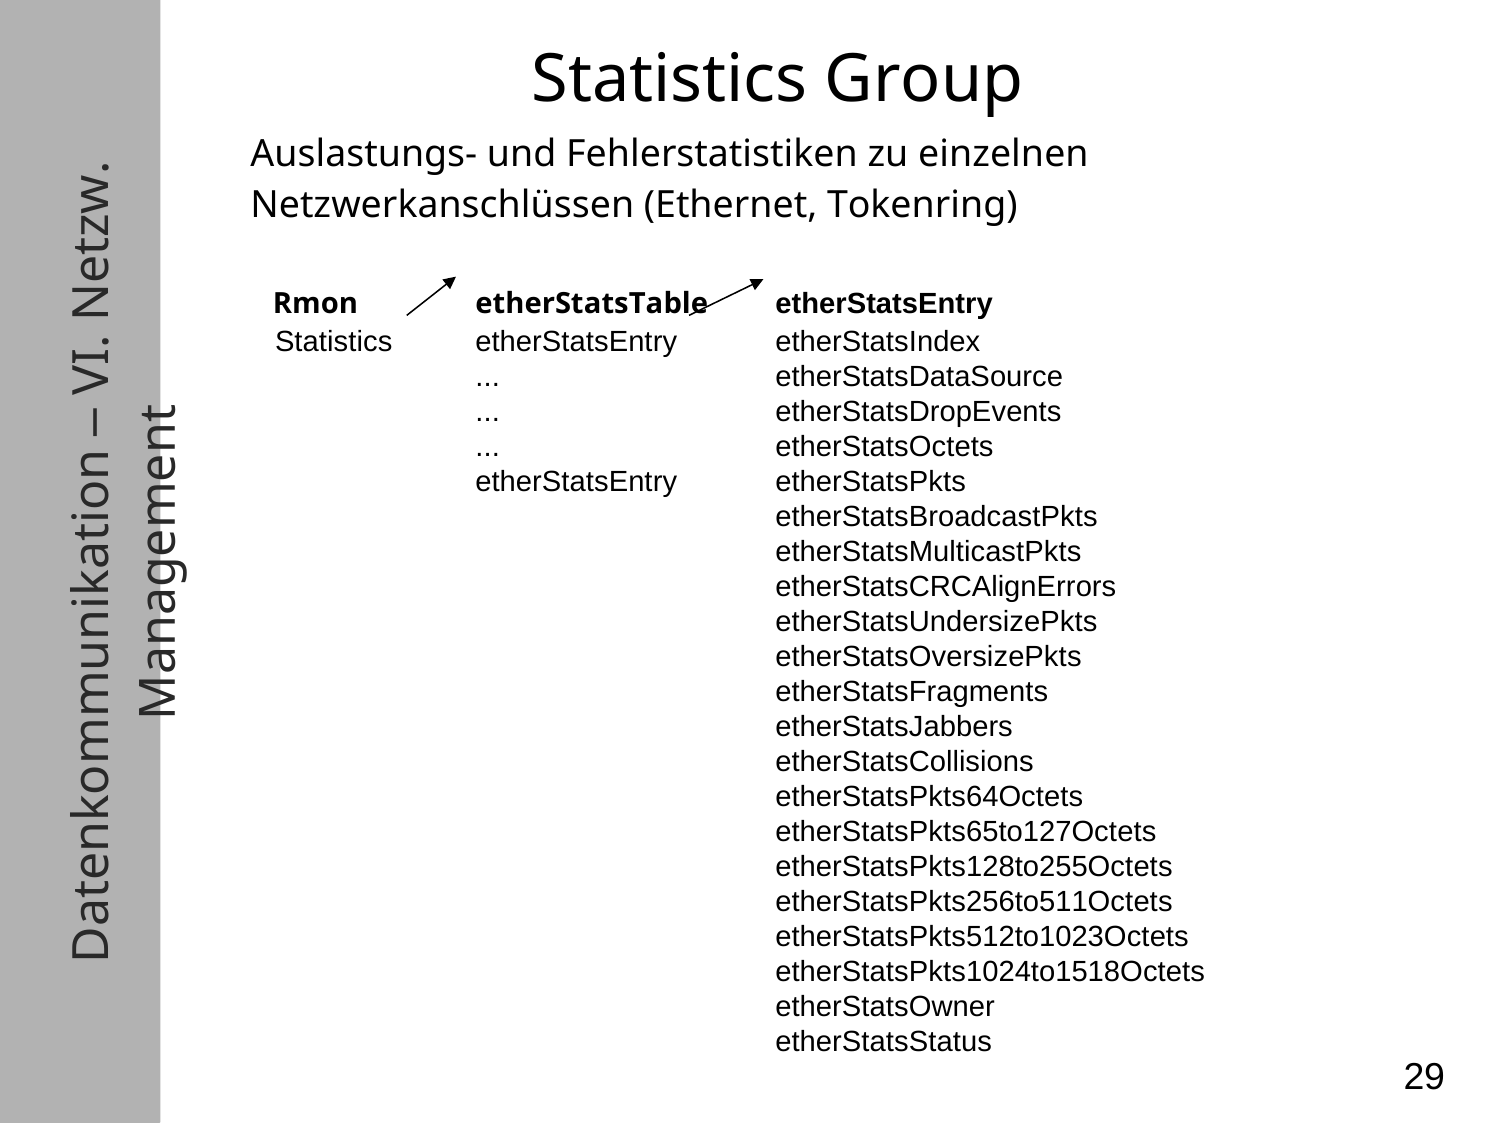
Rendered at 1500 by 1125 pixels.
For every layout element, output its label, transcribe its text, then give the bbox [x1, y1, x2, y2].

text_box [0, 0, 160, 1123]
text_box Auslastungs- und Fehlerstatistiken zu einzelnen Netzwerkanschlüssen (Ethernet, Tokenring) Rmon etherStatsTable etherStatsEntry Statistics etherStatsEntry etherStatsIndex ... etherStatsDataSource ... etherStatsDropEvents ... etherStatsOctets etherStatsEntry etherStatsPkts etherStatsBroadcastPkts etherStatsMulticastPkts etherStatsCRCAlignErrors etherStatsUndersizePkts etherStatsOversizePkts etherStatsFragments etherStatsJabbers etherStatsCollisions etherStatsPkts64Octets etherStatsPkts65to127Octets etherStatsPkts128to255Octets etherStatsPkts256to511Octets etherStatsPkts512to1023Octets etherStatsPkts1024to1518Octets etherStatsOwner etherStatsStatus [235, 119, 1445, 1046]
text_box <number> [1403, 1056, 1479, 1106]
text_box Statistics Group [527, 27, 1029, 119]
text_box Datenkommunikation – VI. Netzw. Management [47, 1, 178, 1124]
